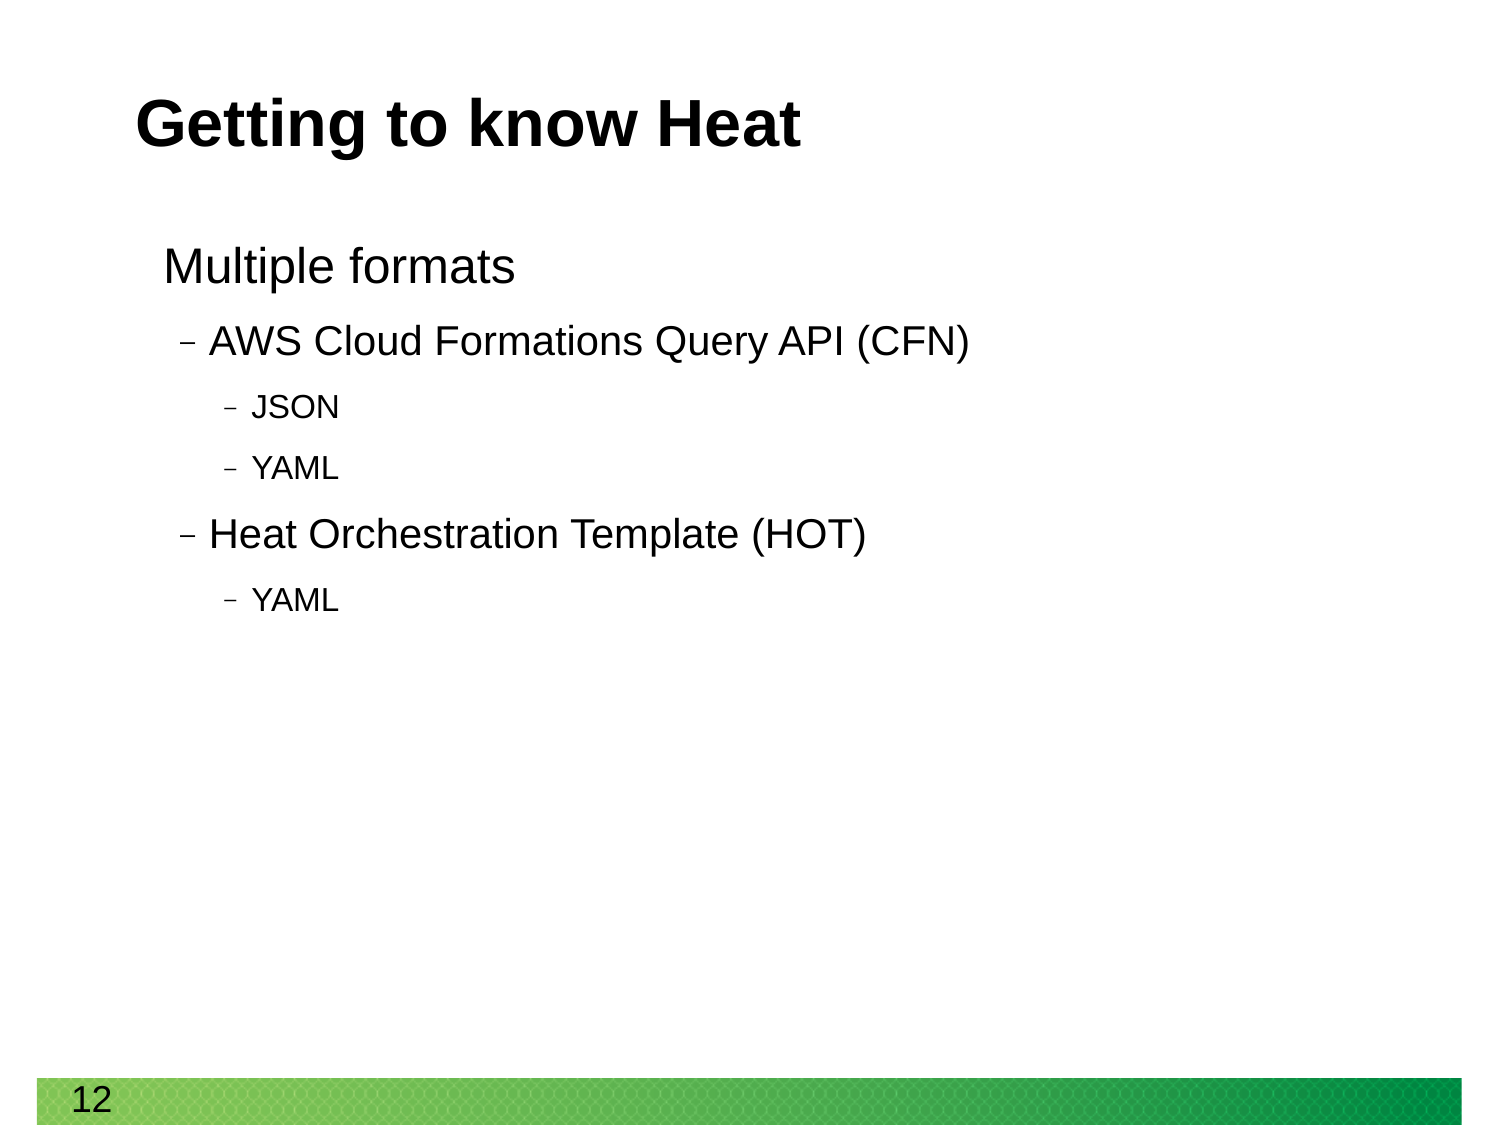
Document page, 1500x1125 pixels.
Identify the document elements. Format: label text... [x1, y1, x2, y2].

title Getting to know Heat [135, 41, 1372, 204]
list Multiple formats AWS Cloud Formations Query API (CFN) JSON YAML Heat Orchestration Template (HOT) YAML [135, 238, 1372, 982]
picture [36, 1078, 1462, 1125]
